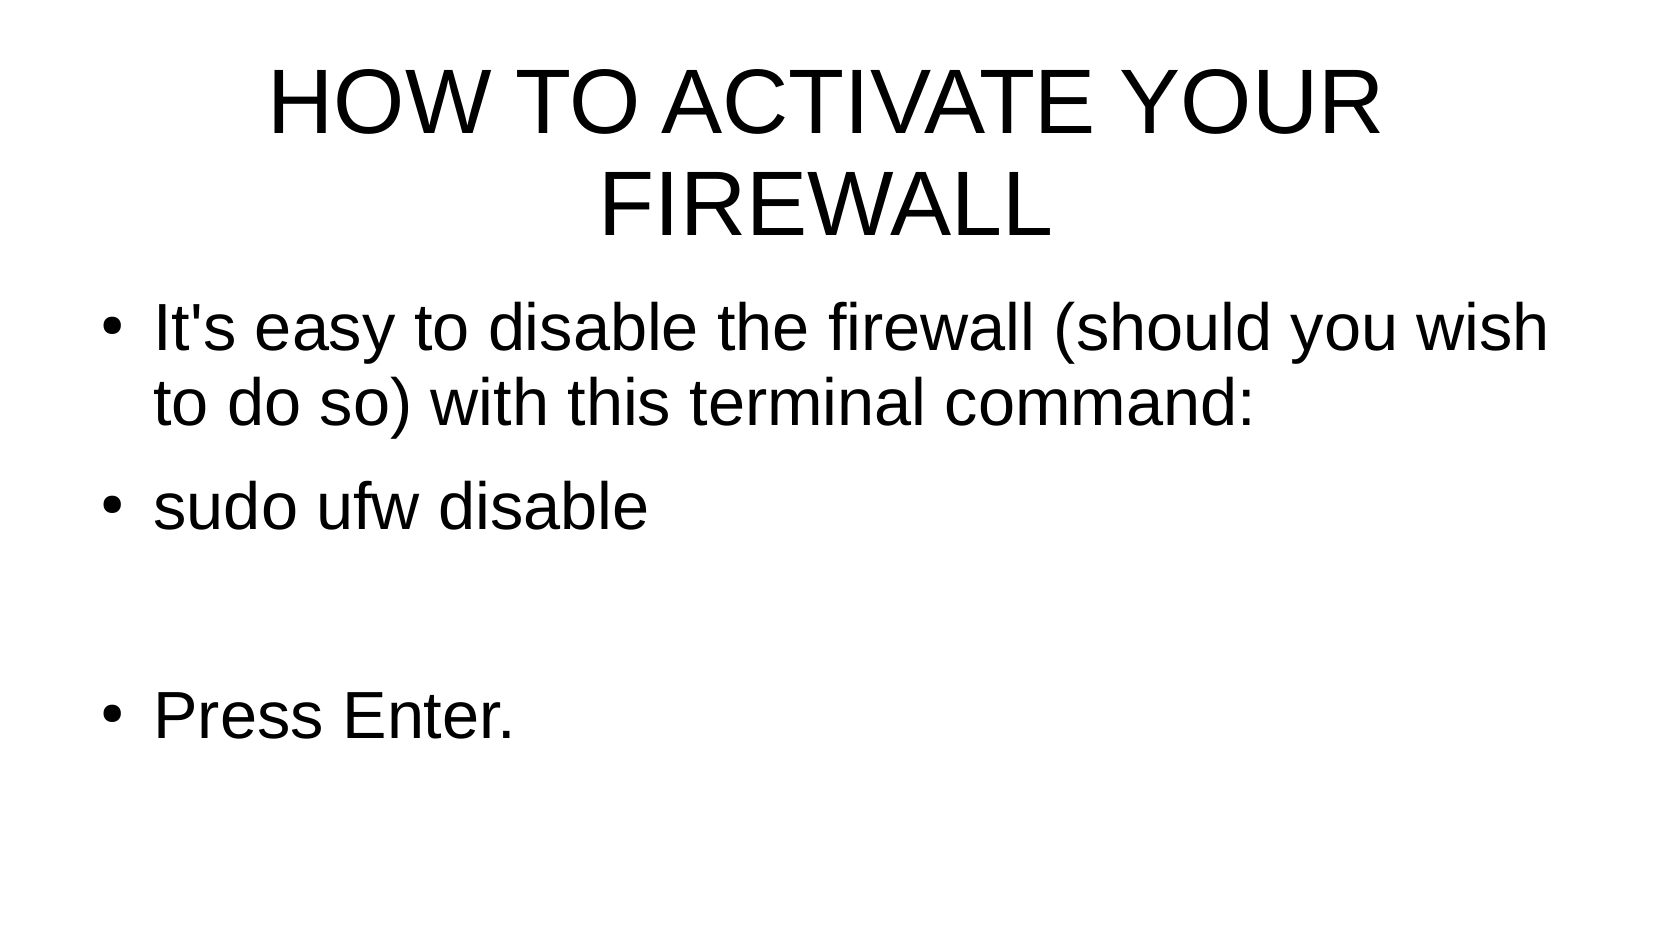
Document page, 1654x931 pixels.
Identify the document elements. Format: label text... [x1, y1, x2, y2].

list It's easy to disable the firewall (should you wish to do so) with this terminal command: sudo ufw disable Press Enter. [82, 290, 1571, 931]
title HOW TO ACTIVATE YOUR FIREWALL [82, 49, 1571, 257]
